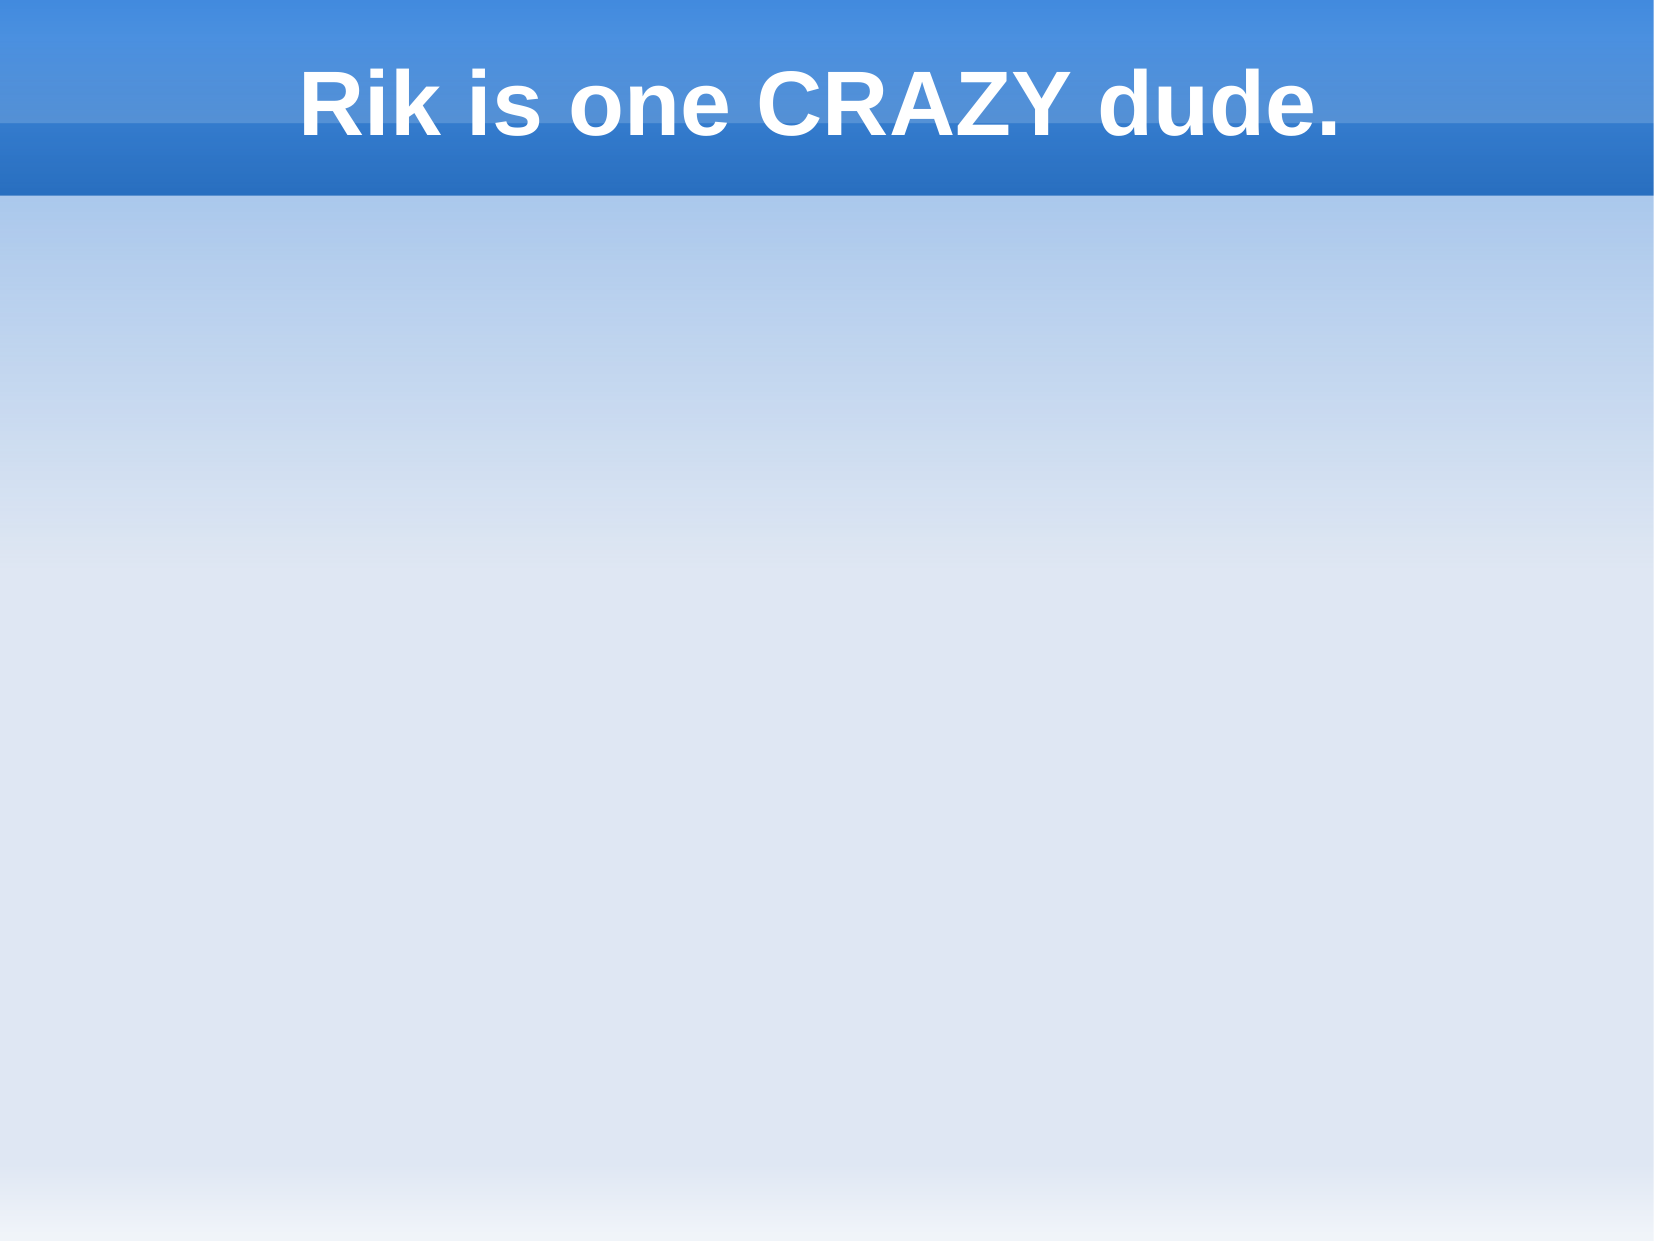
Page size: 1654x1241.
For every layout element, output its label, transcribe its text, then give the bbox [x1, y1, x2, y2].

title Rik is one CRAZY dude. [76, 7, 1565, 200]
picture [0, 0, 1654, 1241]
